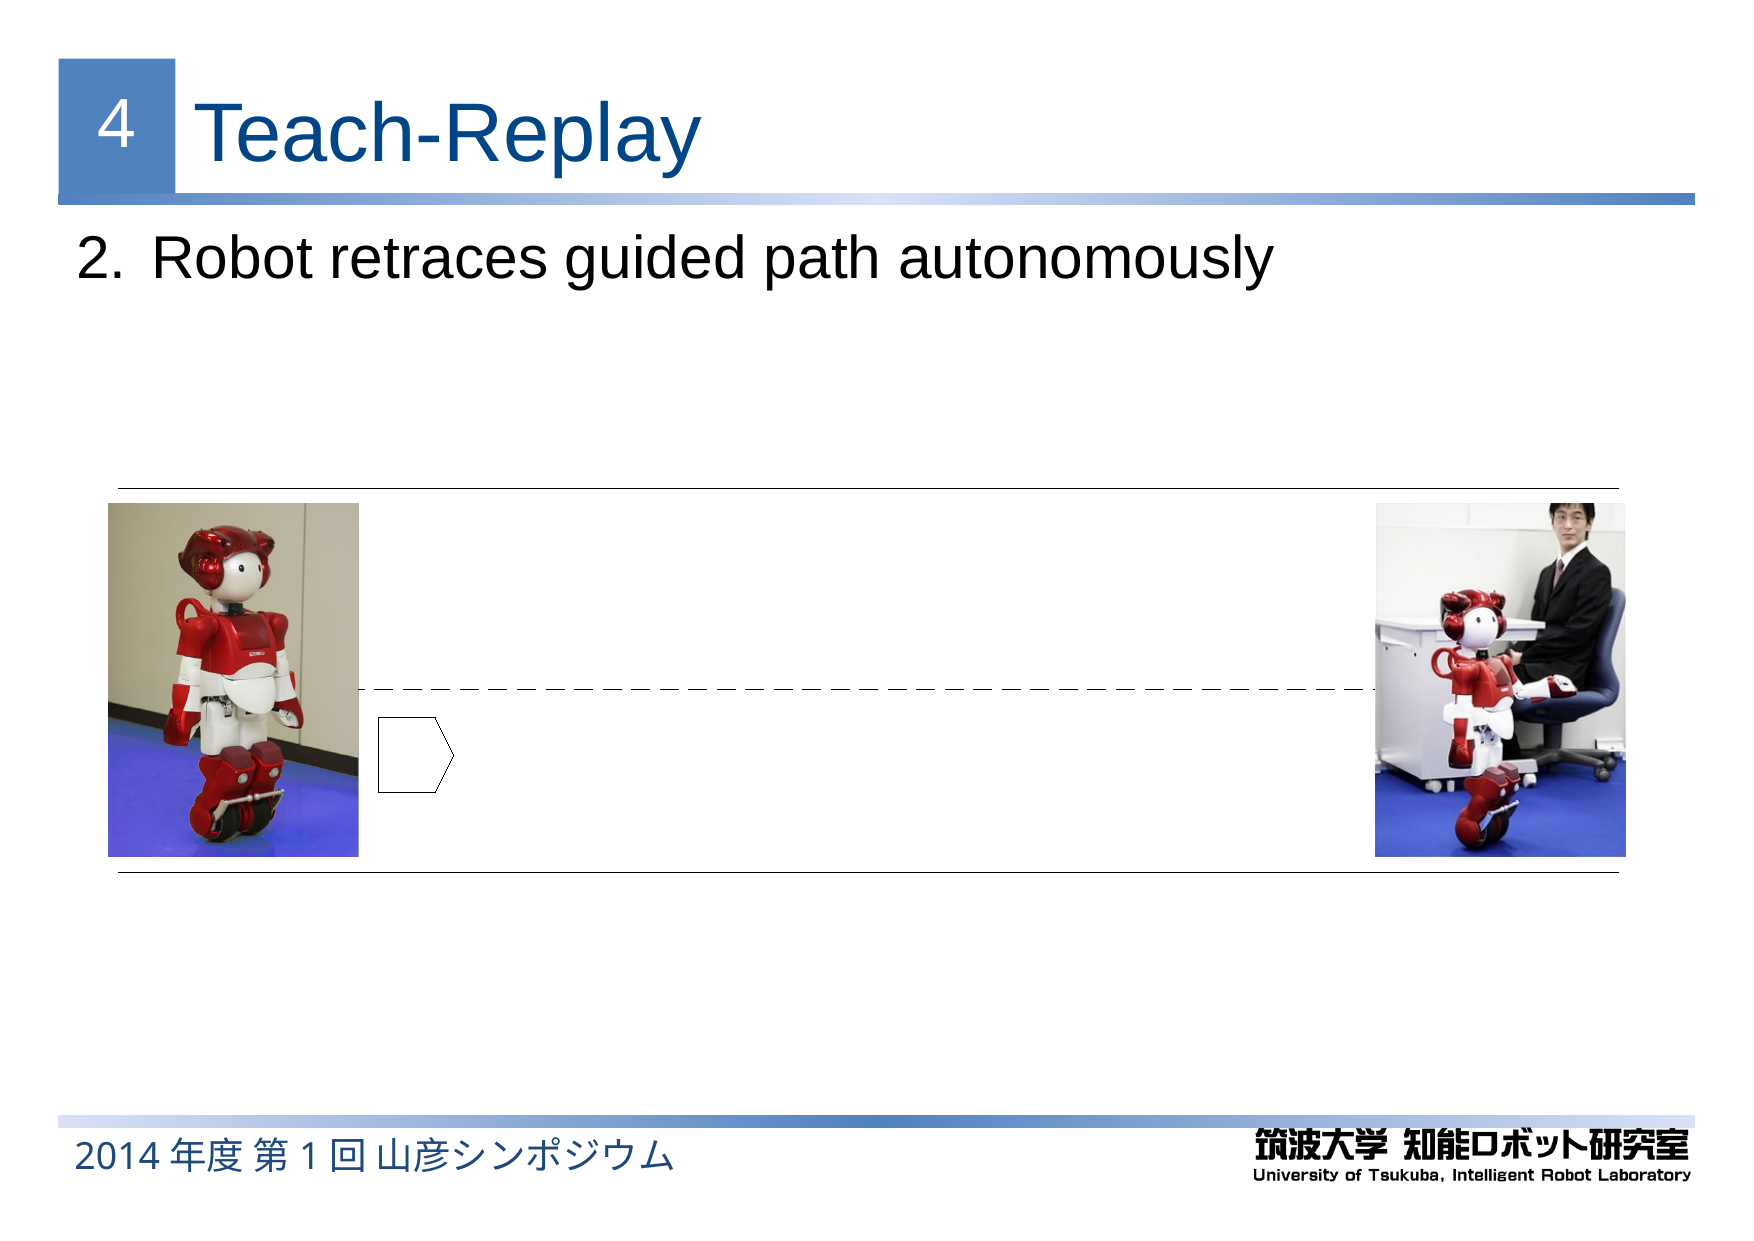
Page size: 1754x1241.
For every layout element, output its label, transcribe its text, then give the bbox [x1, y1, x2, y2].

picture [1375, 503, 1626, 857]
picture [108, 503, 359, 857]
picture [1252, 1127, 1691, 1182]
list Robot retraces guided path autonomously [58, 223, 1696, 329]
title Teach-Replay [193, 61, 1651, 205]
